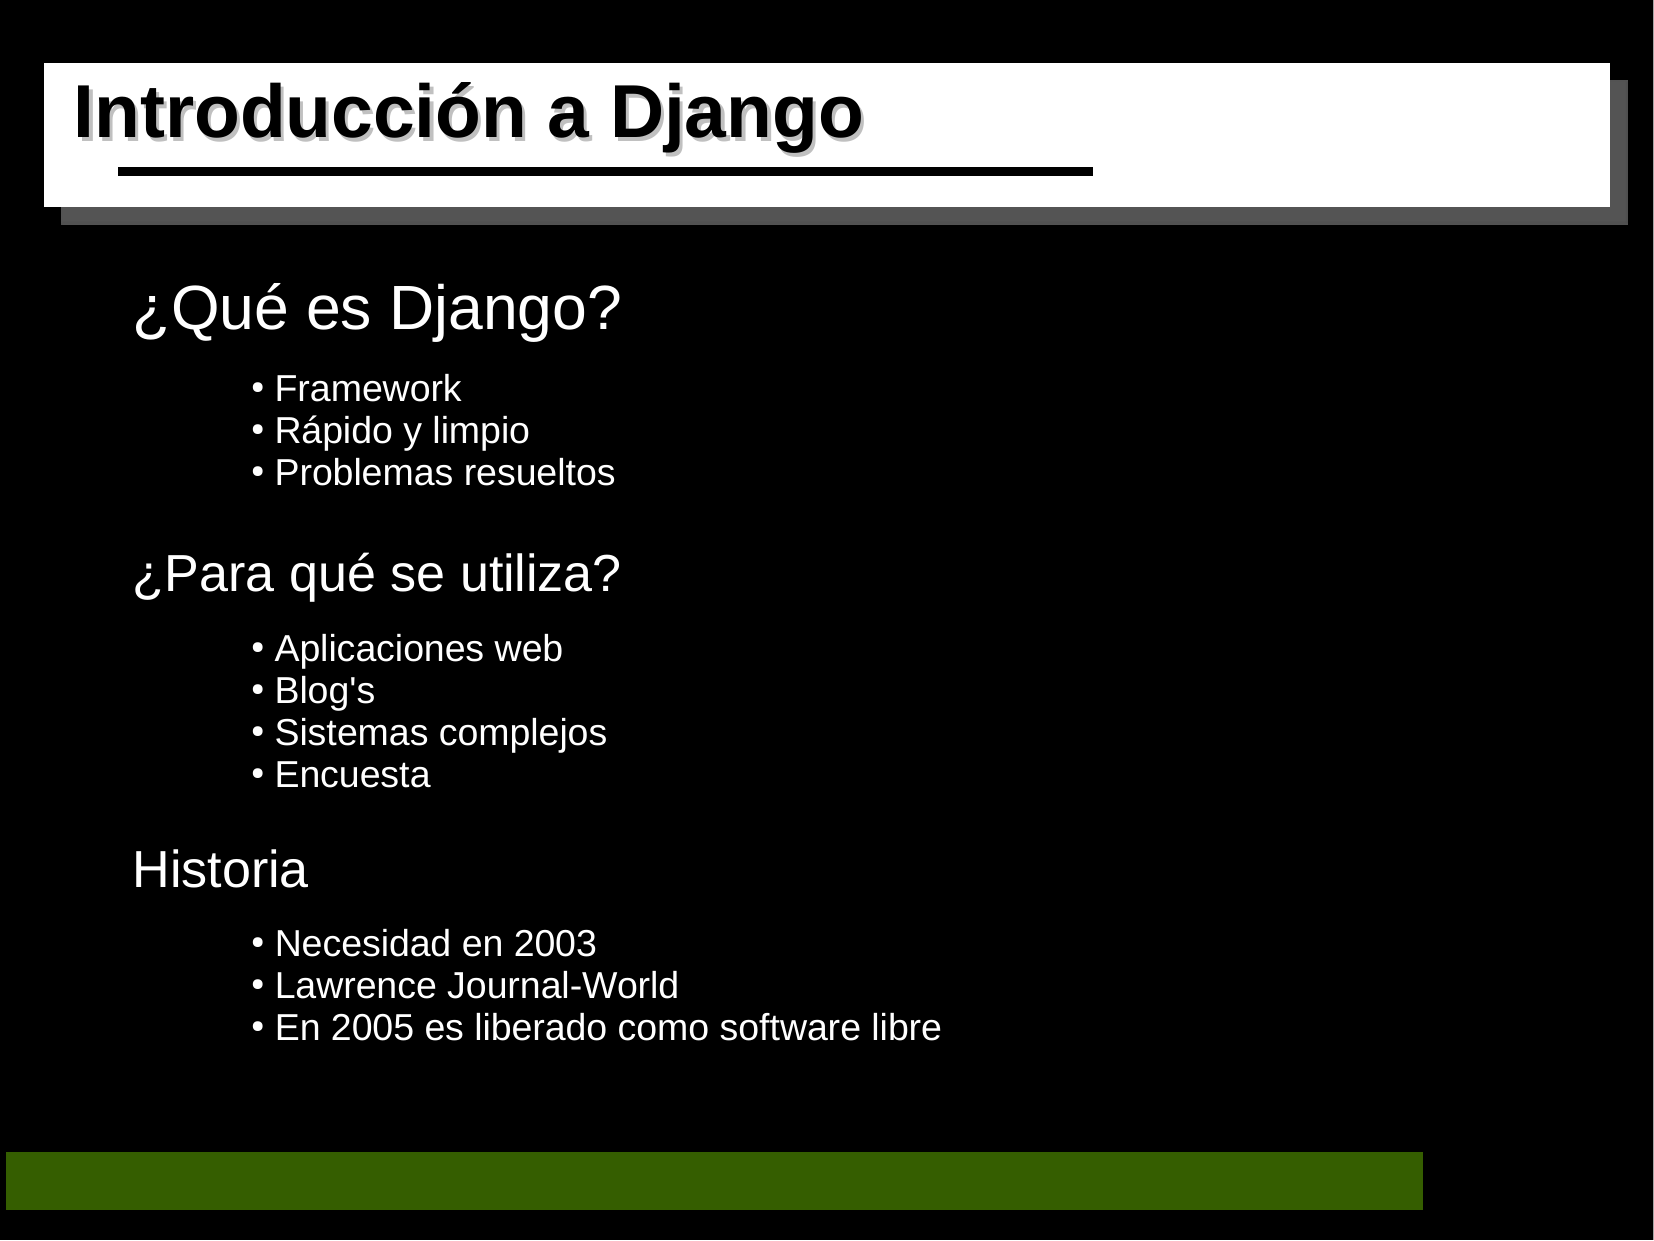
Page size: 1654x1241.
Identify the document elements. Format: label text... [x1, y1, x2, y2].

text_box [44, 63, 1610, 207]
text_box Necesidad en 2003 Lawrence Journal-World En 2005 es liberado como software libre [236, 915, 1447, 1057]
text_box Aplicaciones web Blog's Sistemas complejos Encuesta [236, 620, 1447, 803]
text_box ¿Qué es Django? [118, 265, 638, 351]
text_box [5, 1151, 1424, 1211]
text_box Framework Rápido y limpio Problemas resueltos [236, 360, 1447, 502]
text_box Introducción a Django [59, 62, 894, 184]
text_box Historia [118, 832, 325, 906]
text_box ¿Para qué se utiliza? [118, 537, 638, 611]
